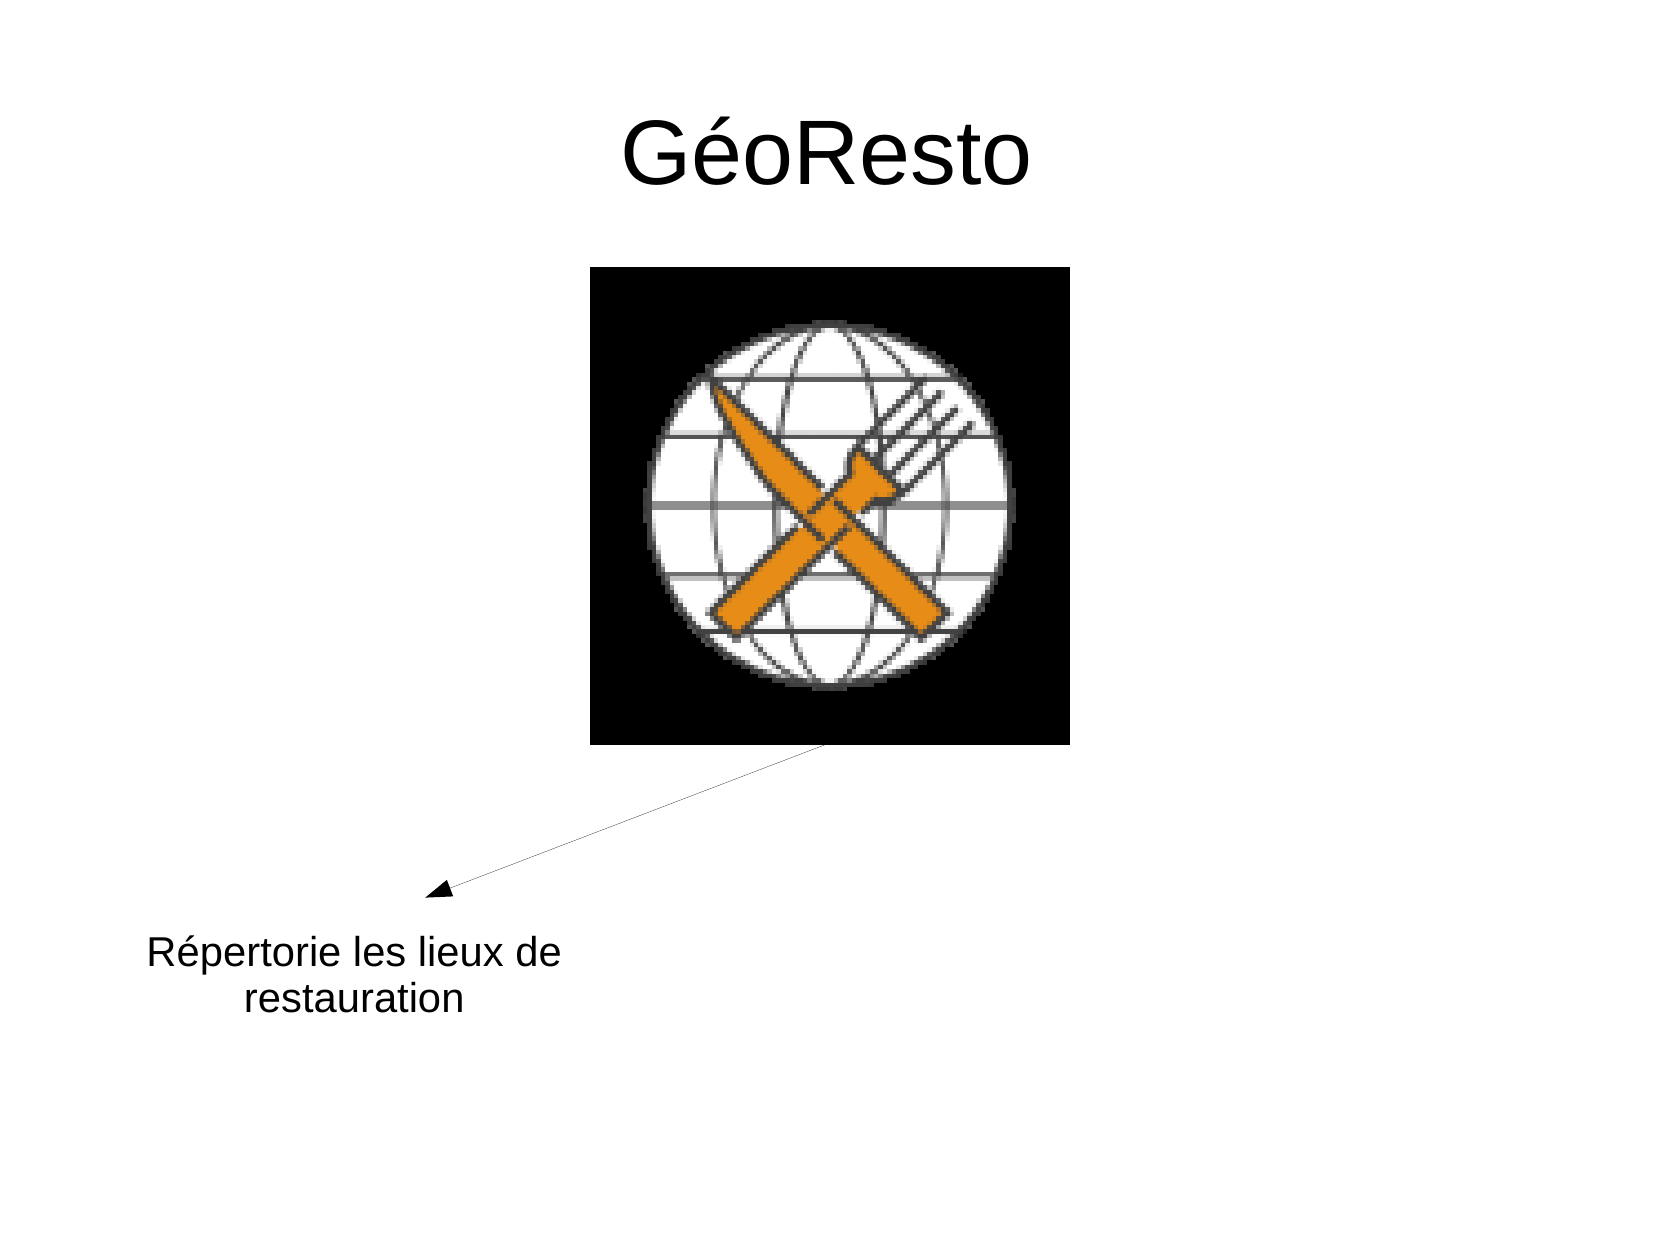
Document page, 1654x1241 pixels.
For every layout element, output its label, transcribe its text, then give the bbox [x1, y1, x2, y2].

text_box Répertorie les lieux de restauration [59, 921, 650, 1063]
picture [590, 267, 1070, 745]
title GéoResto [82, 49, 1571, 257]
